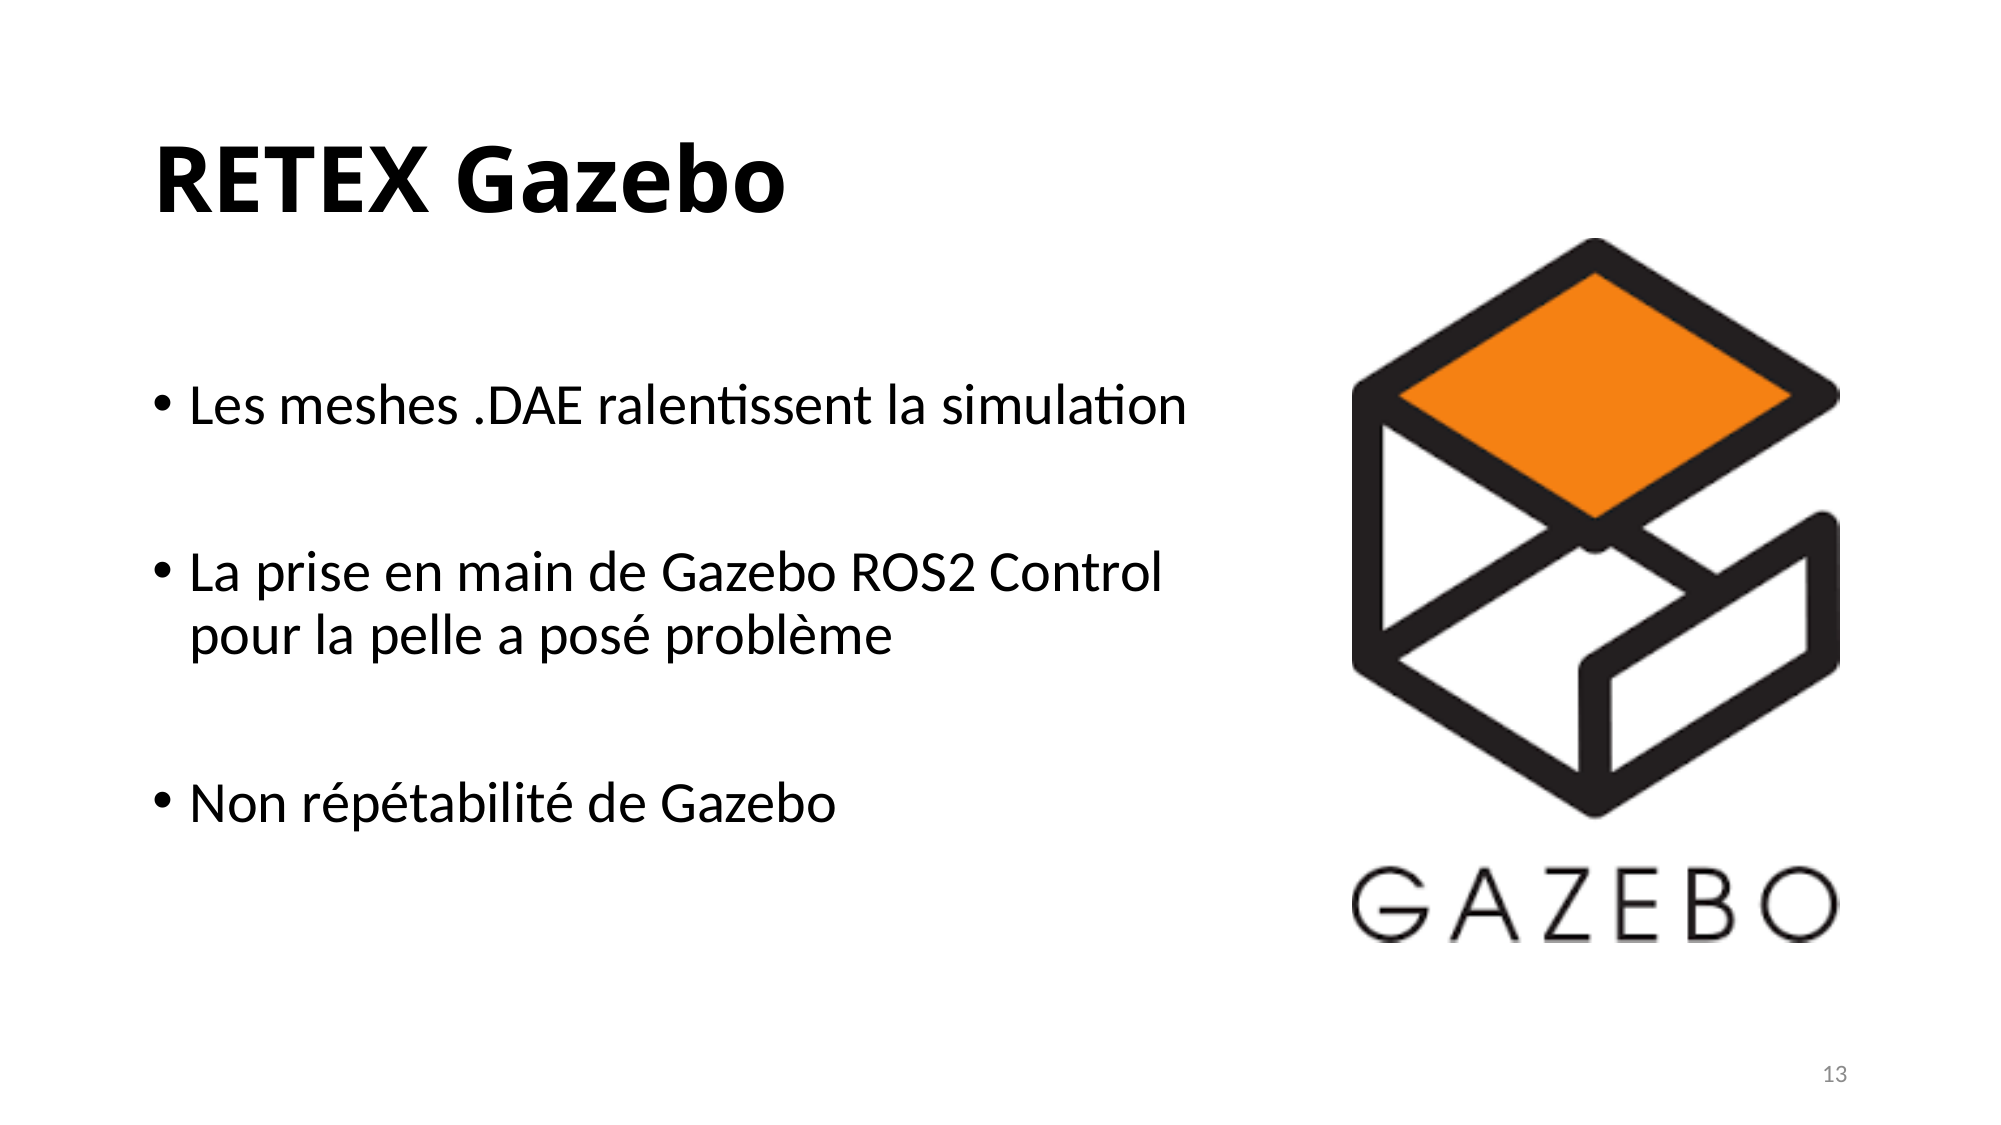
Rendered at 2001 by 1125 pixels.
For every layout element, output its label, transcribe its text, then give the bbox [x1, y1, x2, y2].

text_box Les meshes .DAE ralentissent la simulation La prise en main de Gazebo ROS2 Control pour la pelle a posé problème Non répétabilité de Gazebo [137, 301, 1302, 1014]
text_box RETEX Gazebo [137, 74, 1863, 292]
picture [1352, 238, 1840, 943]
text_box <number> [1412, 1042, 1863, 1103]
